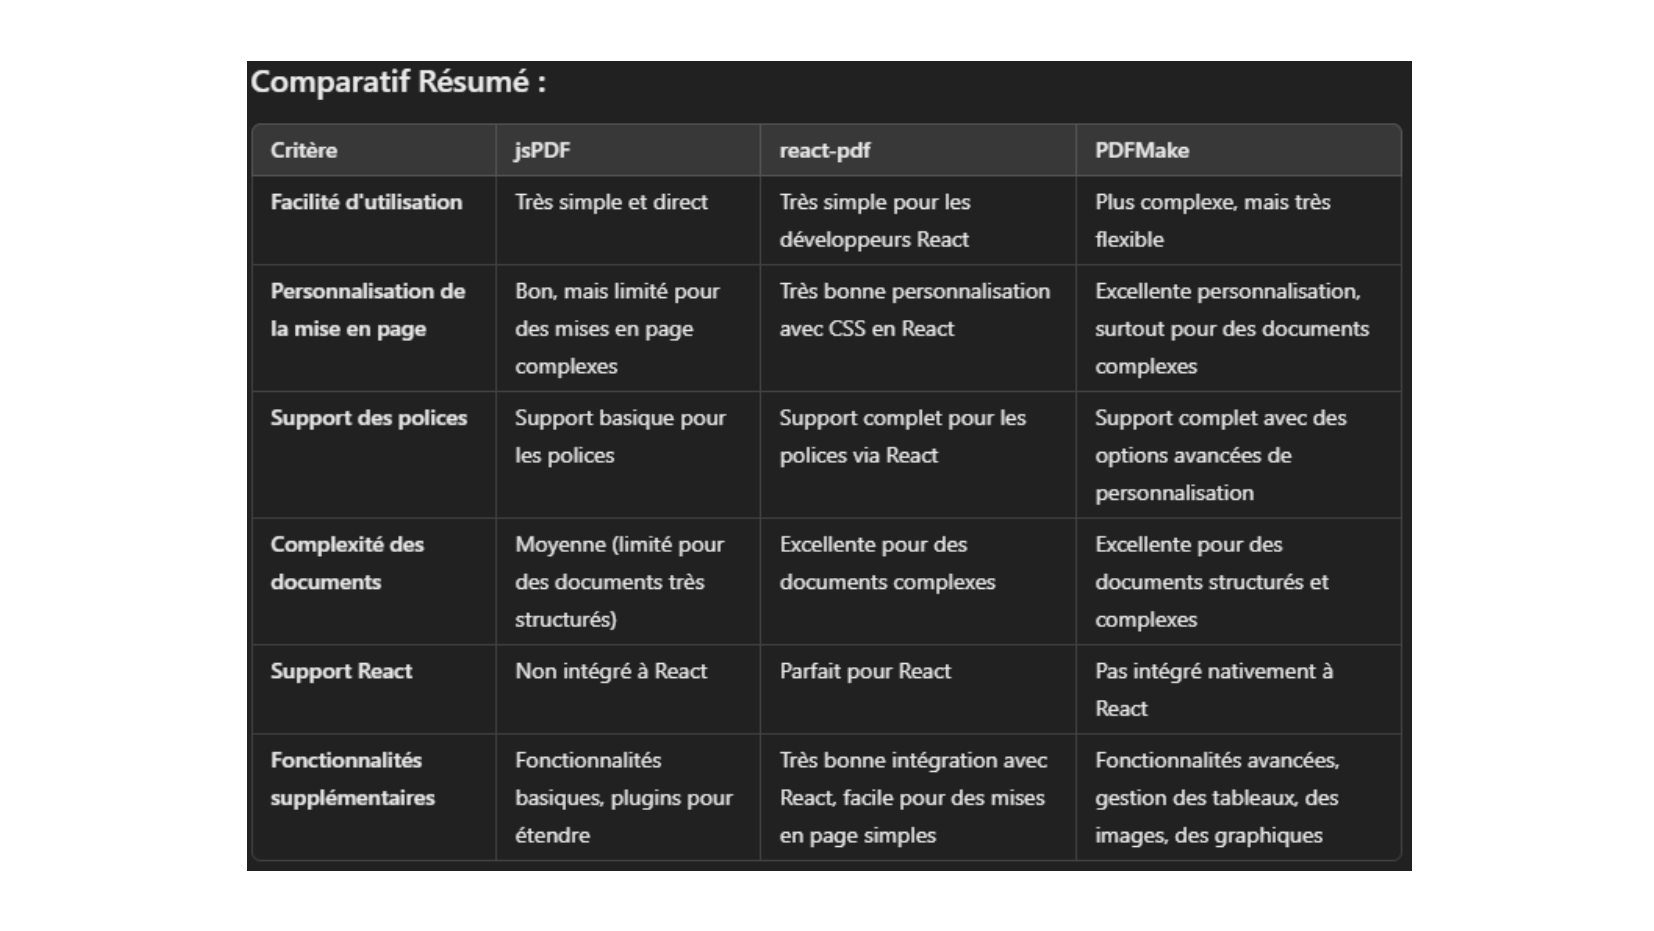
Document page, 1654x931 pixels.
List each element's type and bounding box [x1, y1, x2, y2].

picture [247, 61, 1412, 871]
